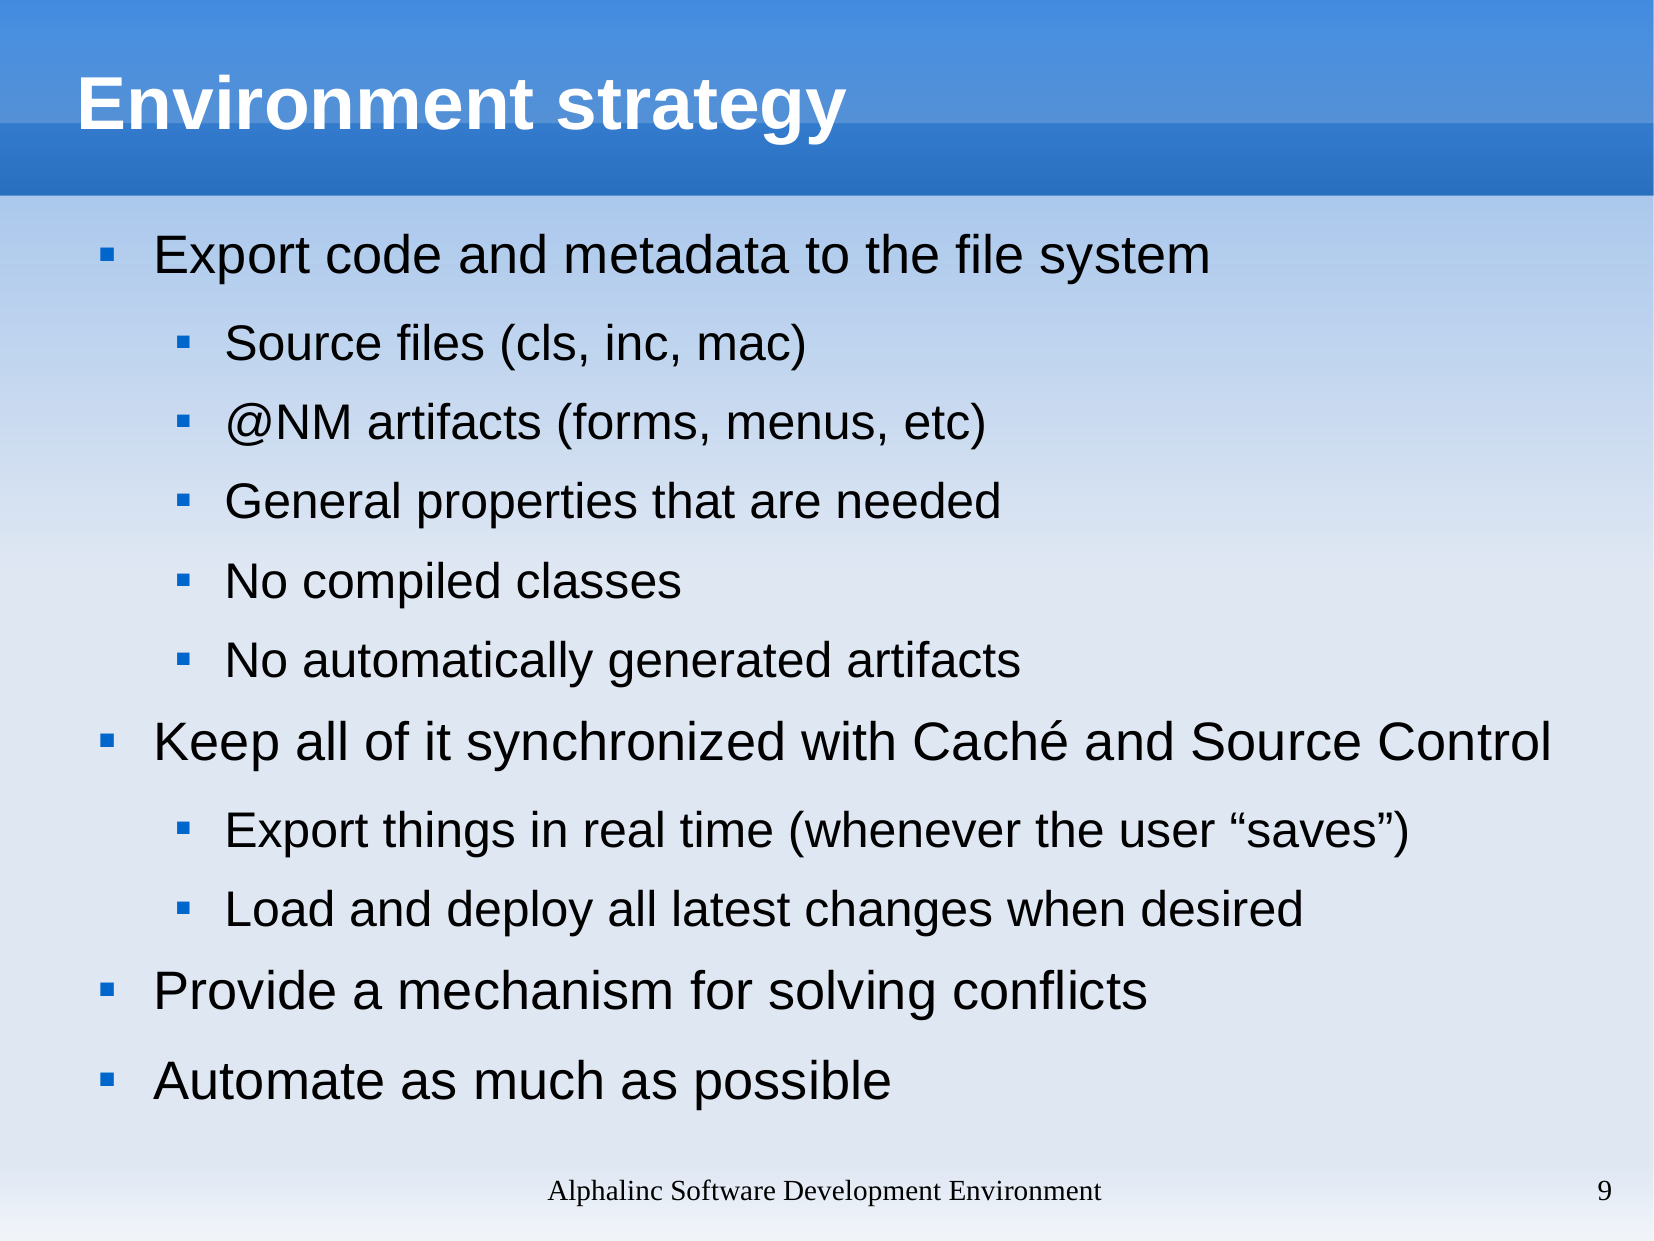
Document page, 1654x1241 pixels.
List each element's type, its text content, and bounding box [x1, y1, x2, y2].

title Environment strategy [76, 0, 1565, 208]
list Export code and metadata to the file system Source files (cls, inc, mac) @NM artifacts (forms, menus, etc) General properties that are needed No compiled classes No automatically generated artifacts Keep all of it synchronized with Caché and Source Control Export things in real time (whenever the user “saves”) Load and deploy all latest changes when desired Provide a mechanism for solving conflicts Automate as much as possible [82, 225, 1571, 1170]
picture [0, 0, 1654, 1241]
